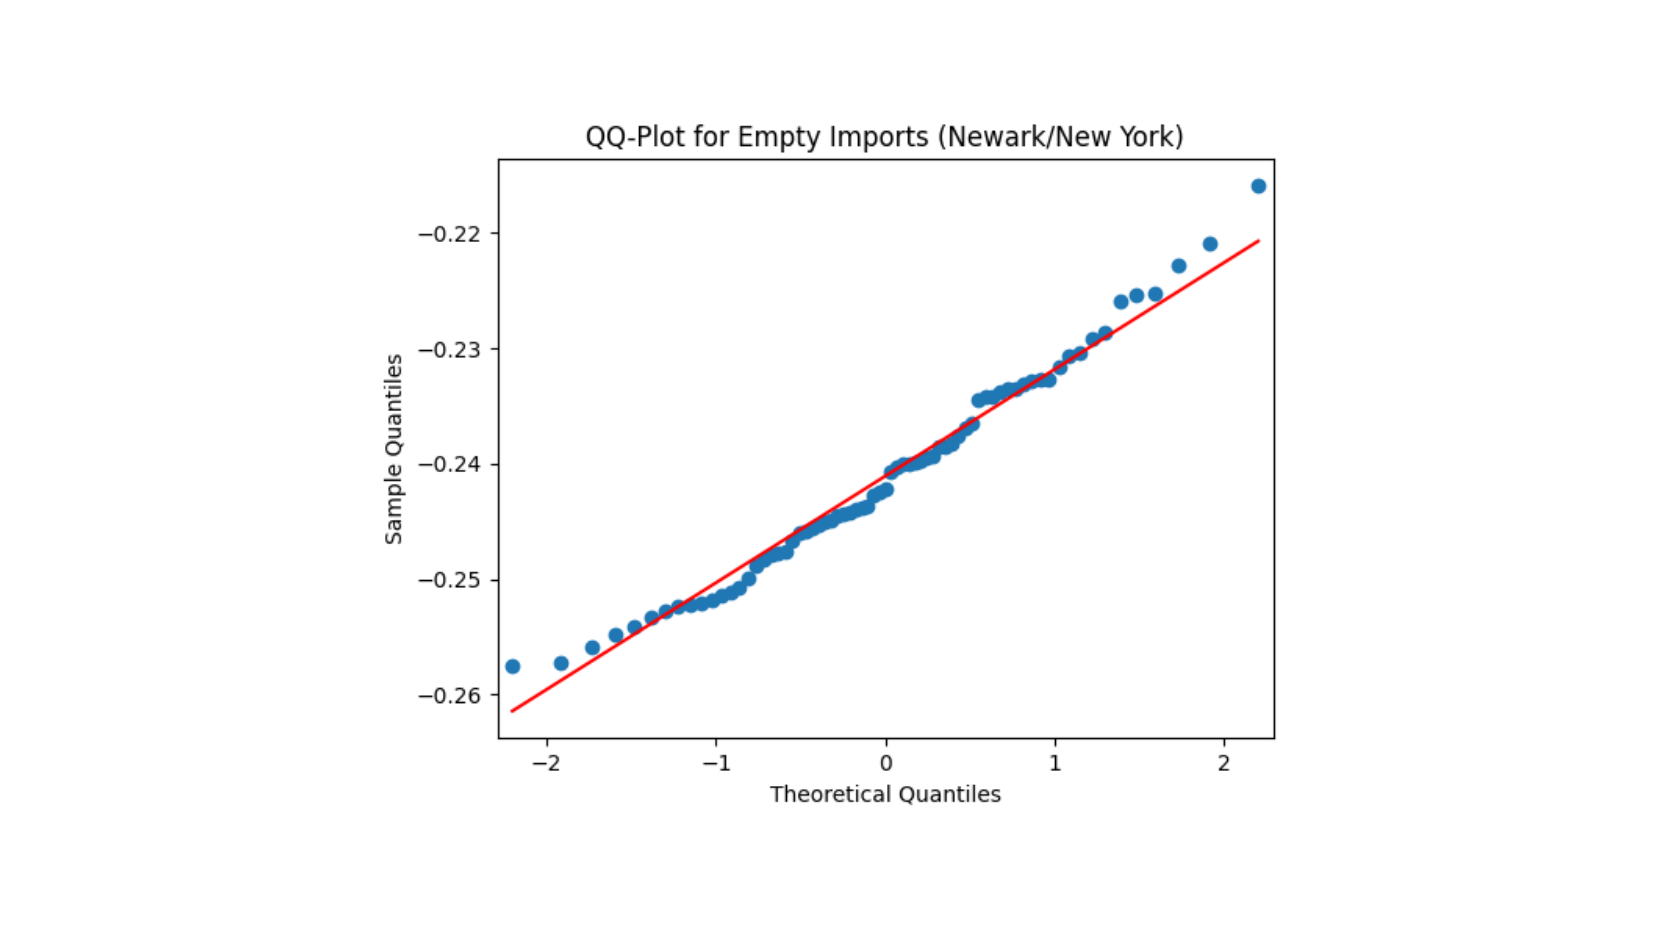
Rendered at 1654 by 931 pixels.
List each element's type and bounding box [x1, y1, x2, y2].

picture [370, 109, 1288, 821]
